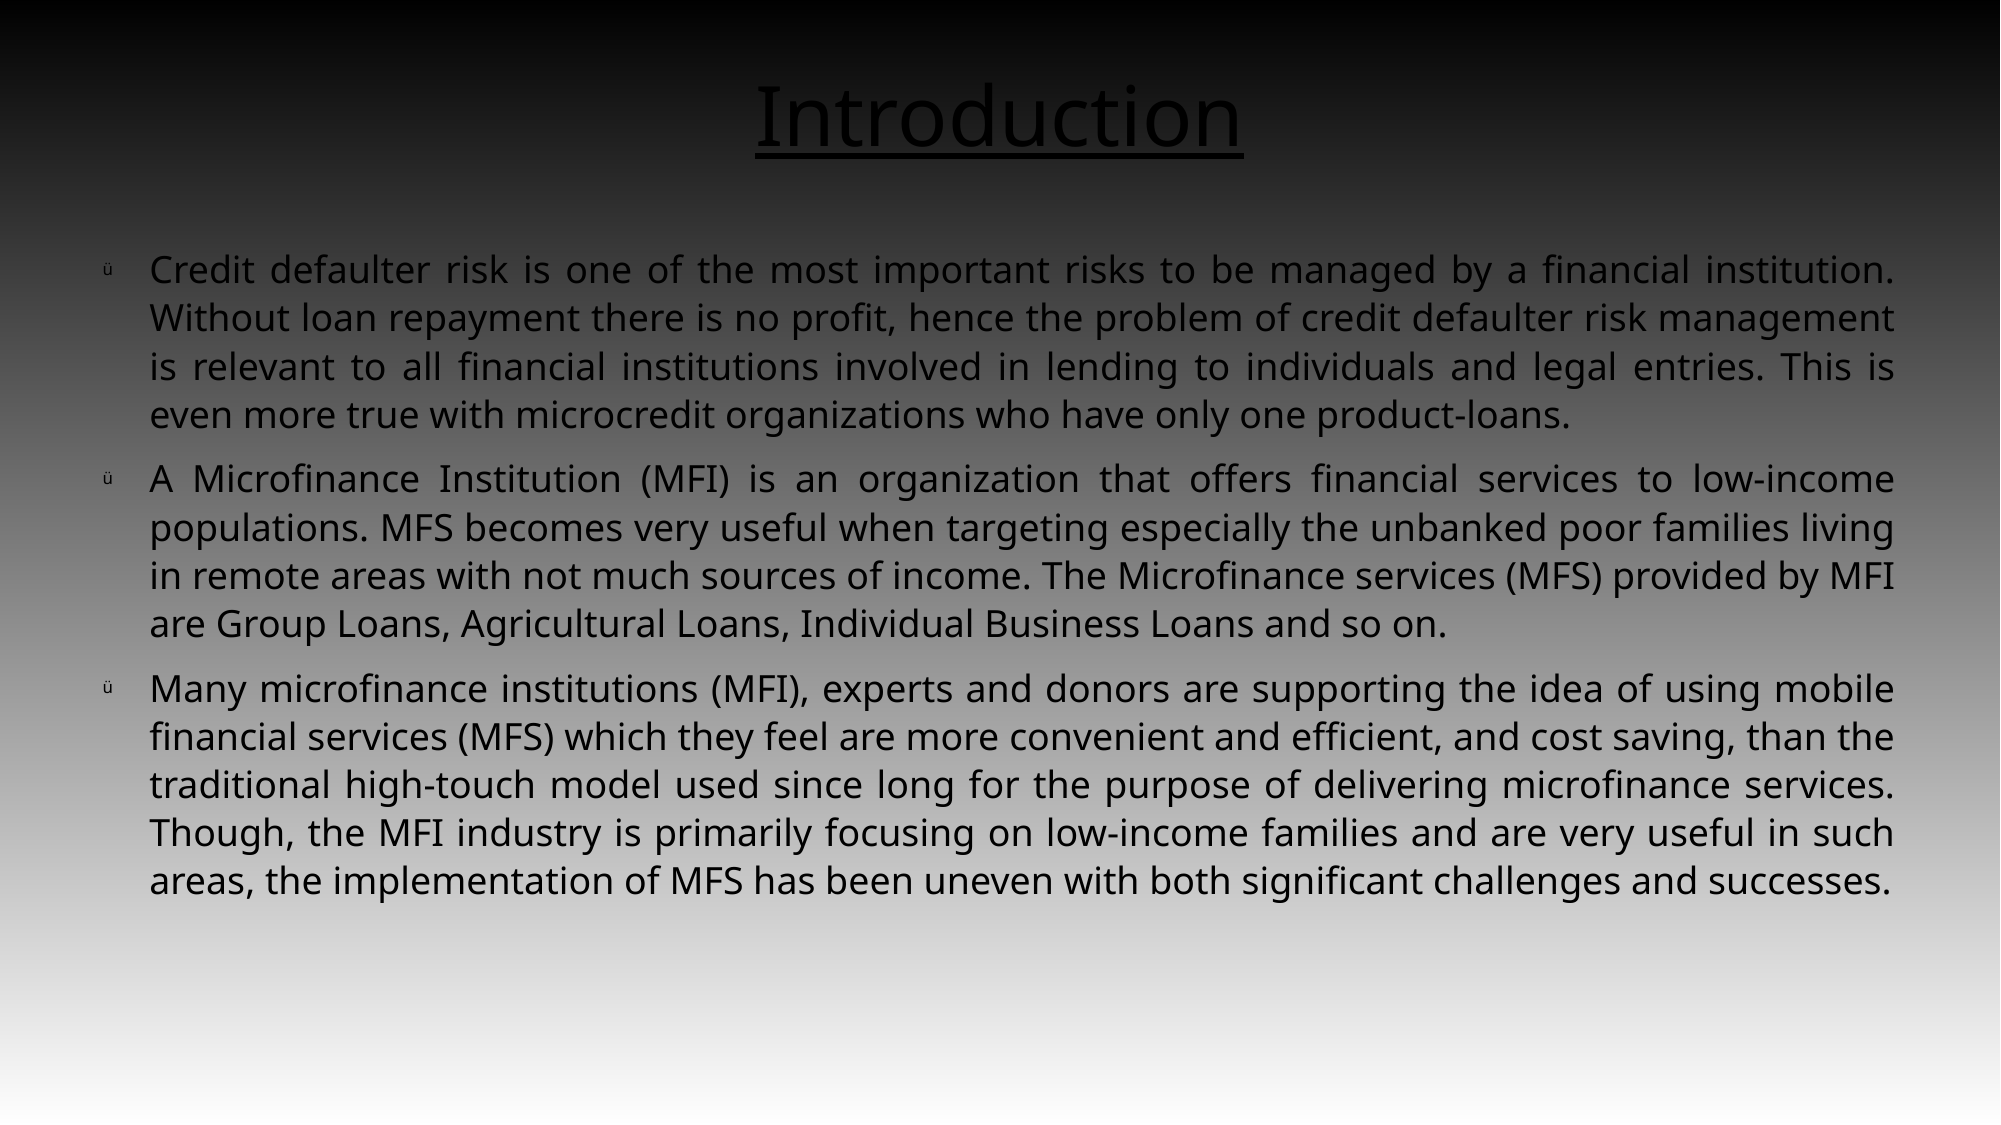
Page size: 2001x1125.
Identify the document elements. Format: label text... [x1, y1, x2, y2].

text_box Introduction [87, 55, 1912, 171]
text_box Credit defaulter risk is one of the most important risks to be managed by a financial institution. Without loan repayment there is no profit, hence the problem of credit defaulter risk management is relevant to all financial institutions involved in lending to individuals and legal entries. This is even more true with microcredit organizations who have only one product-loans. A Microfinance Institution (MFI) is an organization that offers financial services to low-income populations. MFS becomes very useful when targeting especially the unbanked poor families living in remote areas with not much sources of income. The Microfinance services (MFS) provided by MFI are Group Loans, Agricultural Loans, Individual Business Loans and so on. Many microfinance institutions (MFI), experts and donors are supporting the idea of using mobile financial services (MFS) which they feel are more convenient and efficient, and cost saving, than the traditional high-touch model used since long for the purpose of delivering microfinance services. Though, the MFI industry is primarily focusing on low-income families and are very useful in such areas, the implementation of MFS has been uneven with both significant challenges and successes. [87, 235, 1912, 975]
